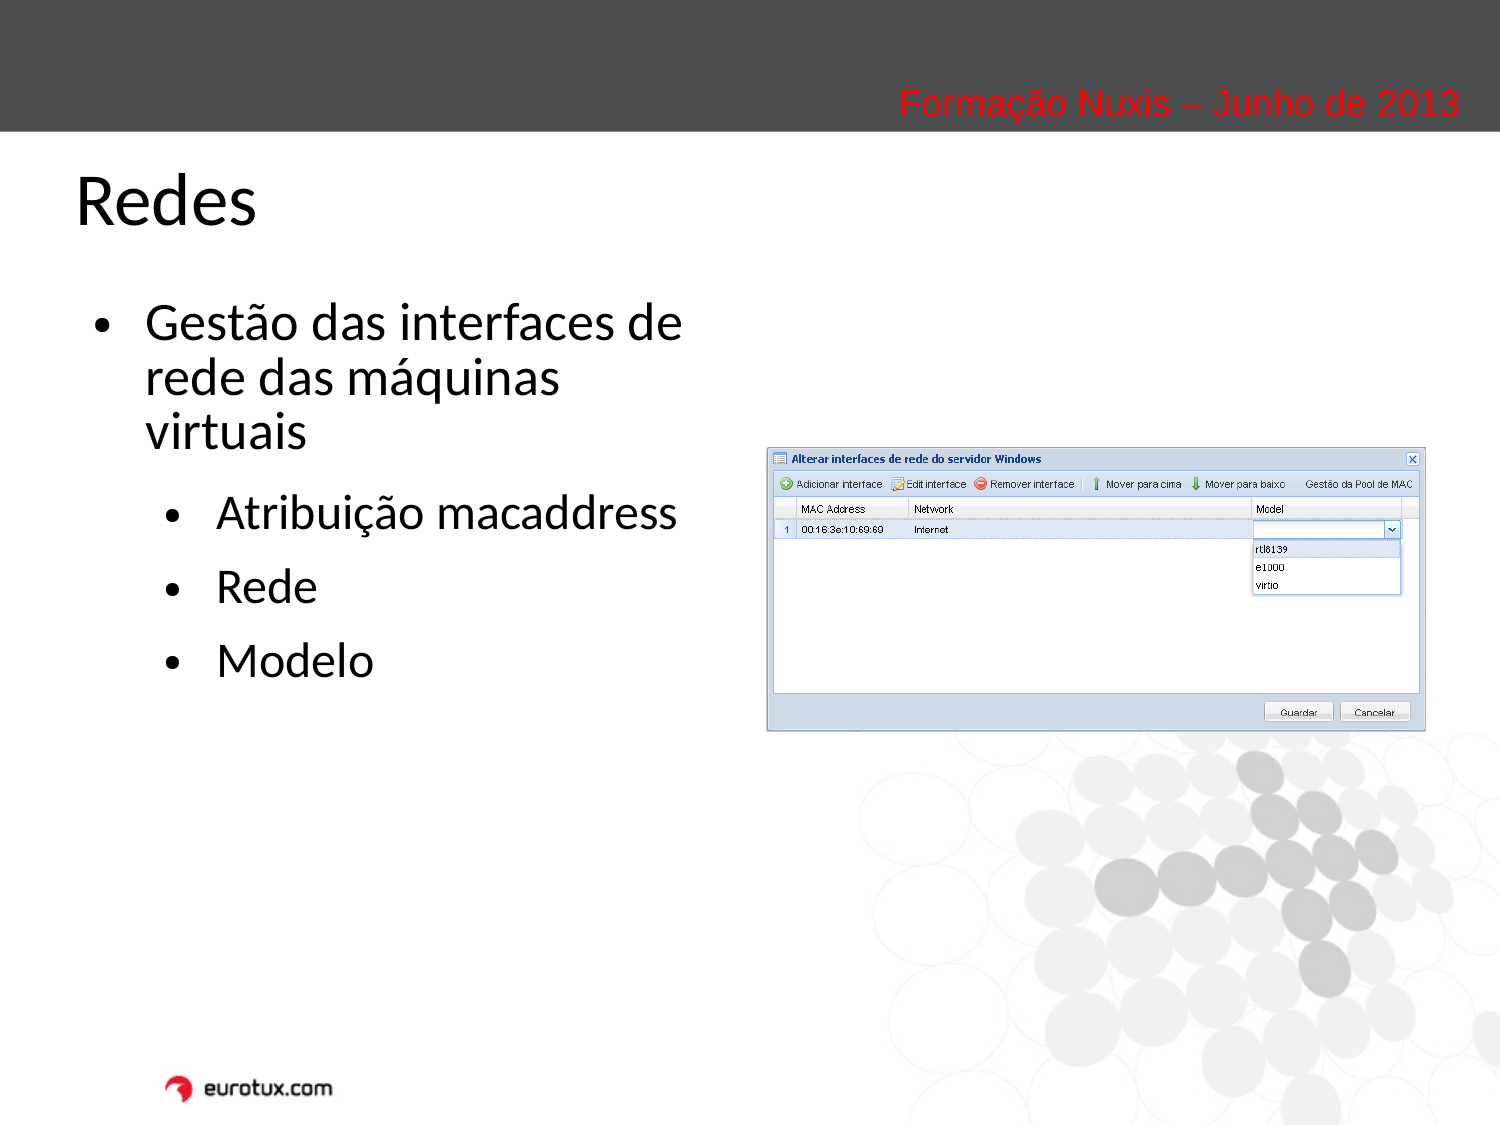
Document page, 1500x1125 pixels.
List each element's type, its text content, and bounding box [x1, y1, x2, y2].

picture [0, 0, 1500, 1125]
title Redes [75, 112, 1425, 301]
list Gestão das interfaces de rede das máquinas virtuais Atribuição macaddress Rede Modelo [75, 299, 734, 953]
